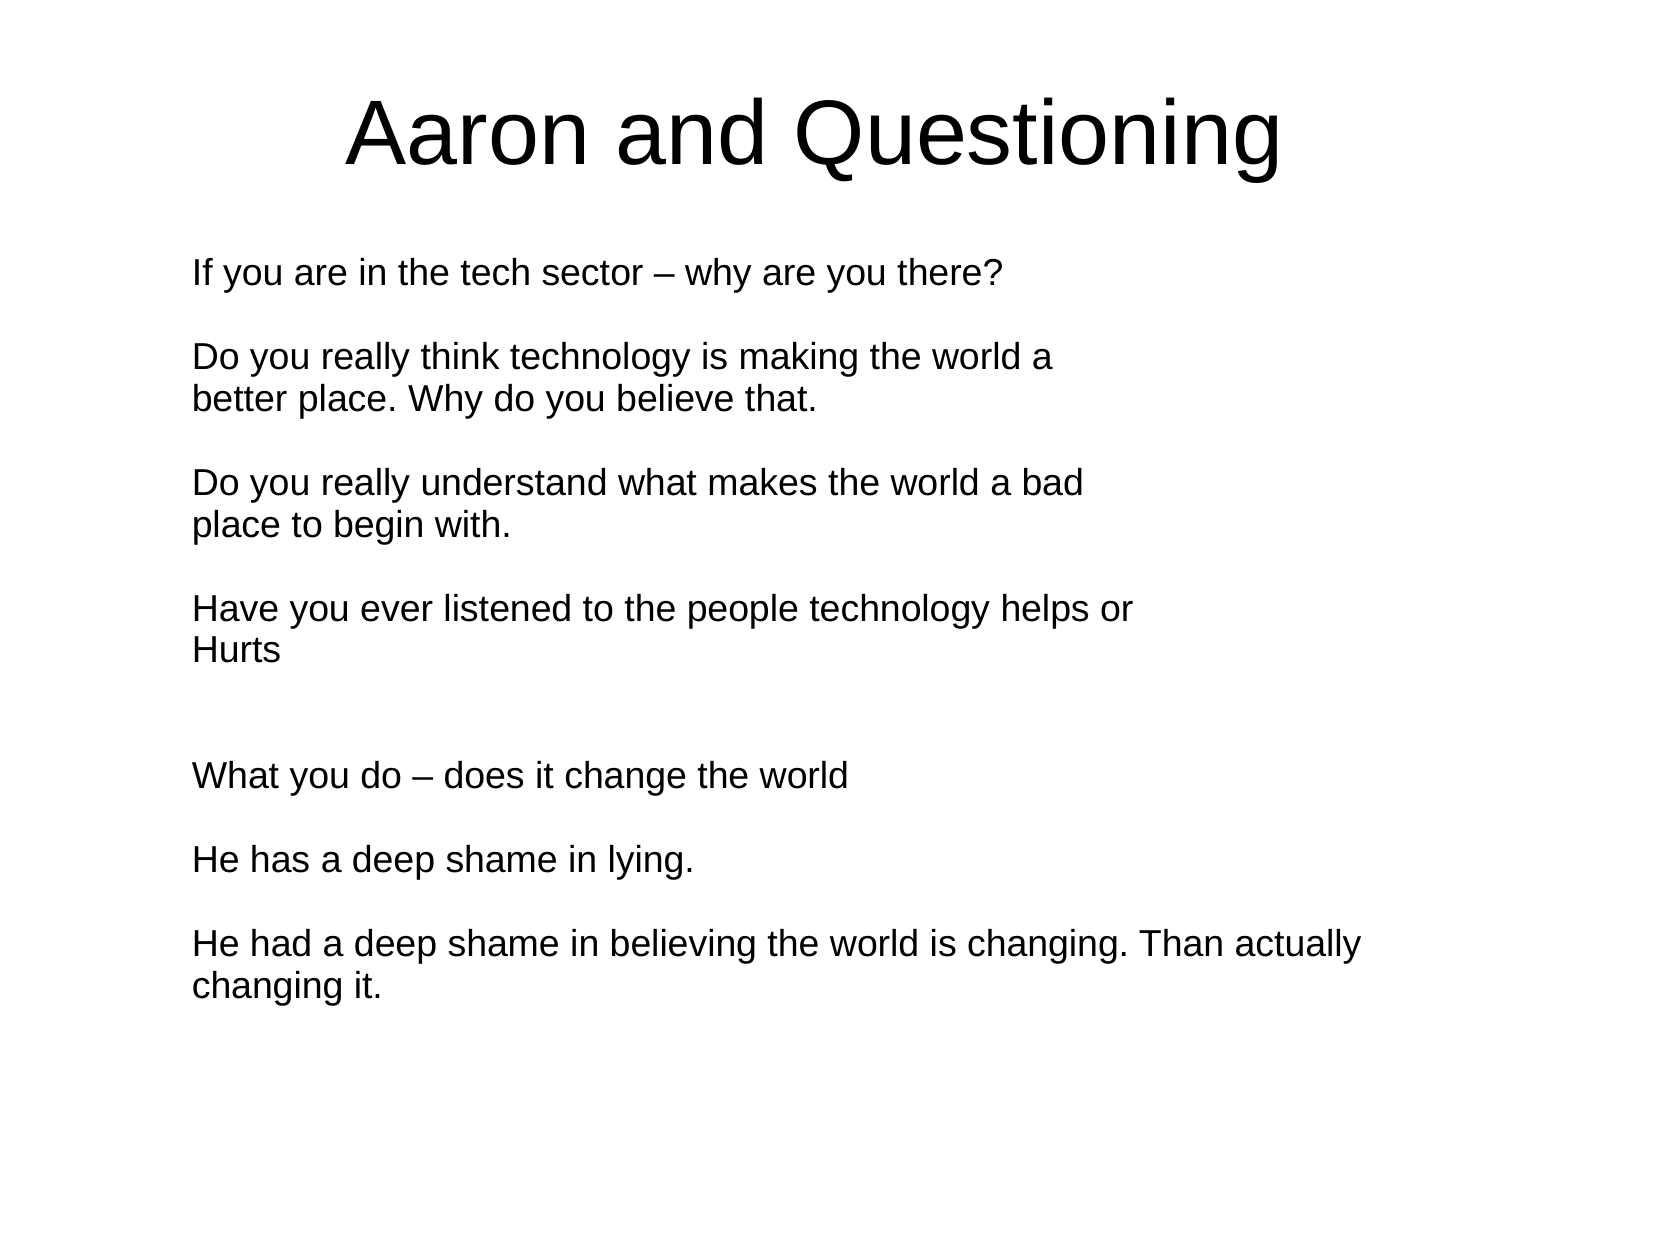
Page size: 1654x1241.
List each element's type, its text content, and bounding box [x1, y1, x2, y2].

title Aaron and Questioning [70, 29, 1559, 237]
text_box If you are in the tech sector – why are you there? Do you really think technology is making the world a better place. Why do you believe that. Do you really understand what makes the world a bad place to begin with. Have you ever listened to the people technology helps or Hurts What you do – does it change the world He has a deep shame in lying. He had a deep shame in believing the world is changing. Than actually changing it. [177, 243, 1465, 1134]
